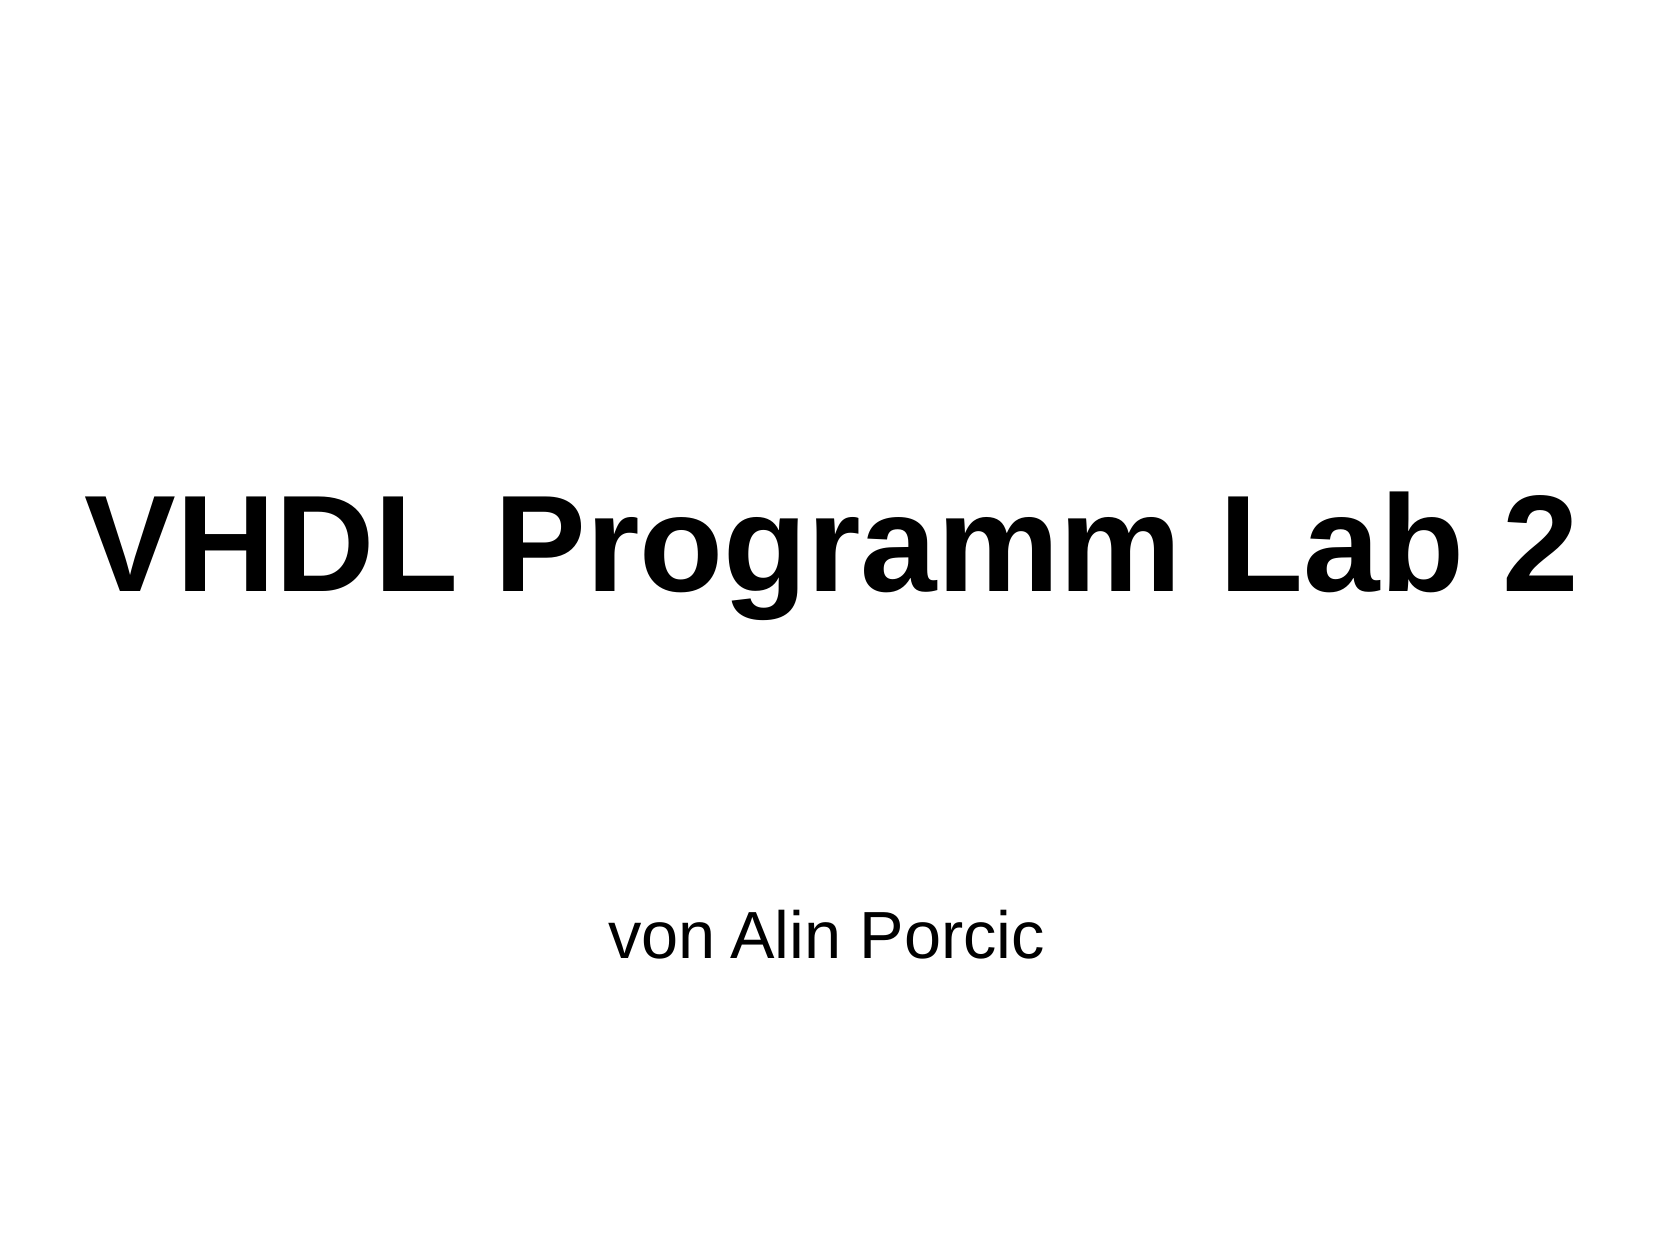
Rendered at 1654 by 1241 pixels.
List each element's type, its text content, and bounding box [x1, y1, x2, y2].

title VHDL Programm Lab 2 [0, 383, 1654, 704]
subtitle von Alin Porcic [82, 862, 1571, 1010]
